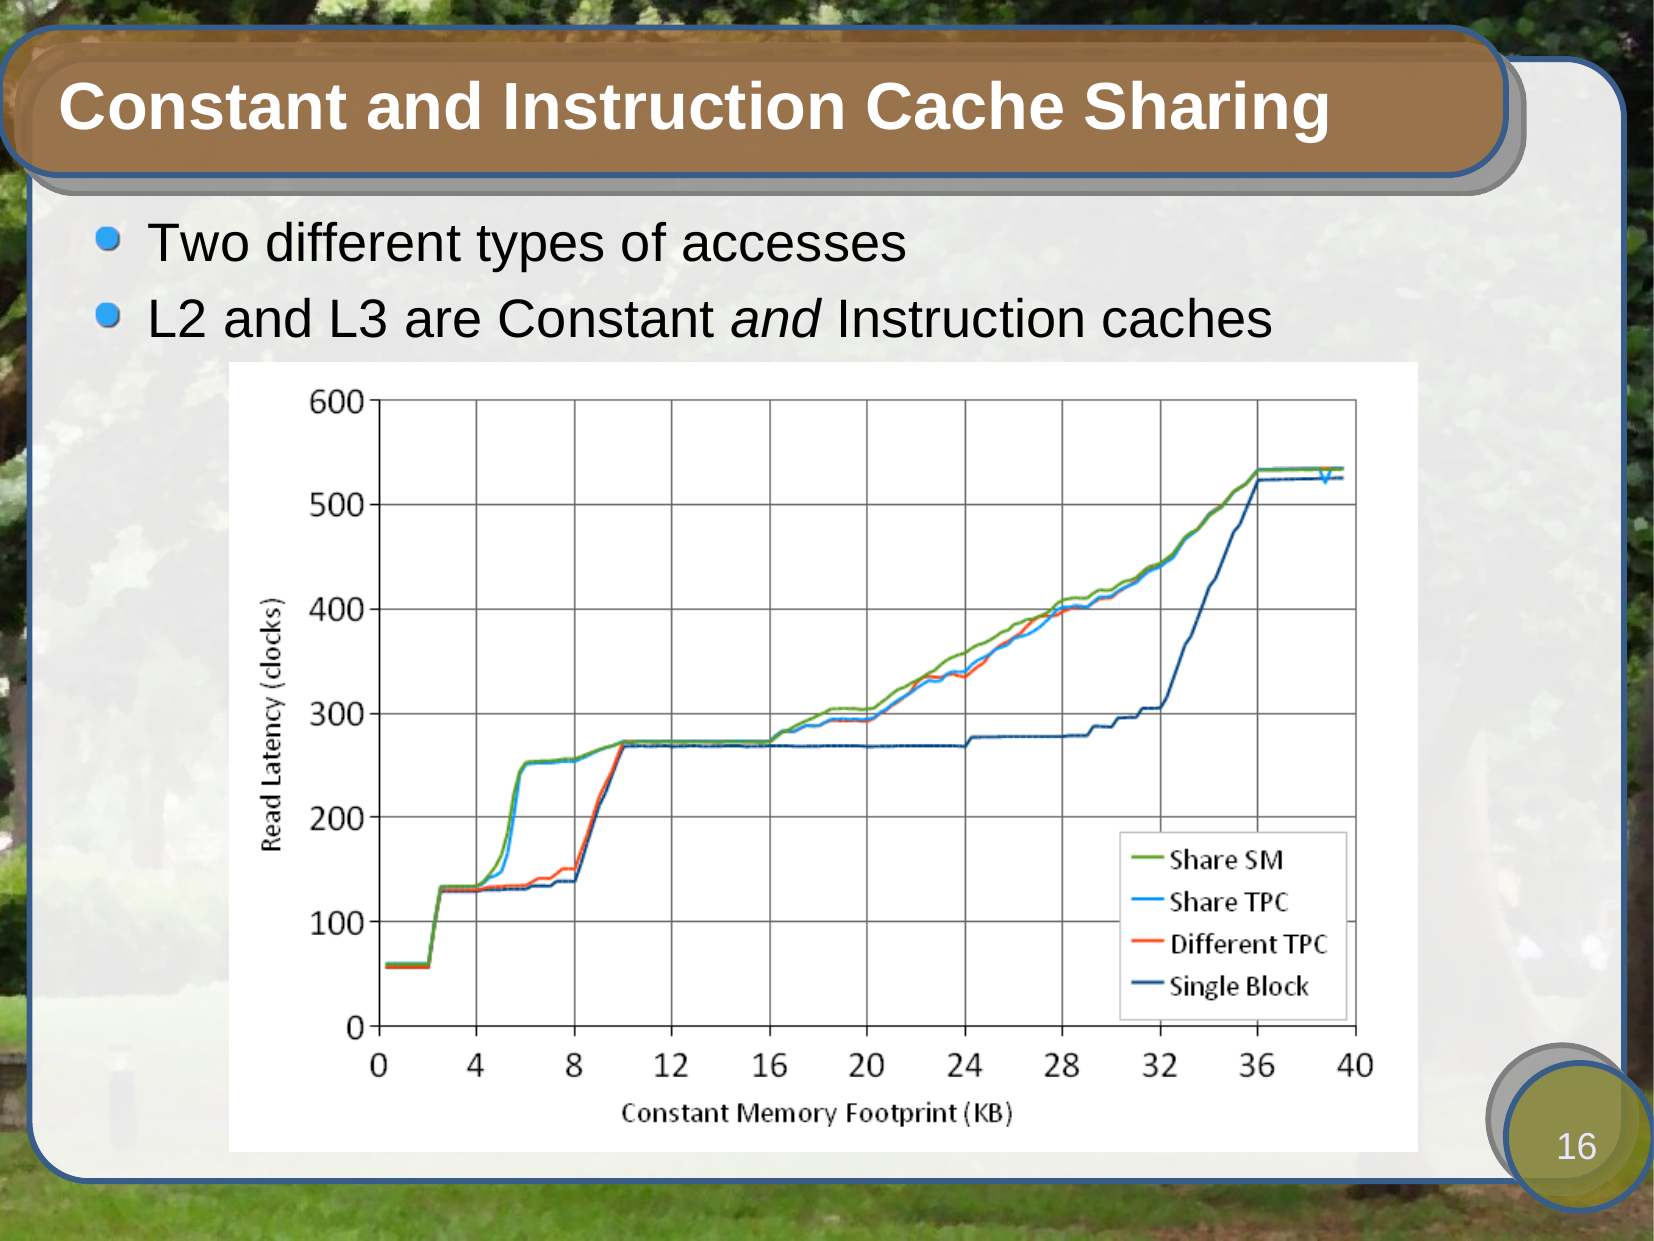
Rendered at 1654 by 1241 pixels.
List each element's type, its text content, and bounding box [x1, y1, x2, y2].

text_box [1529, 1122, 1625, 1179]
picture [229, 362, 1418, 1152]
title Constant and Instruction Cache Sharing [59, 36, 1447, 170]
list Two different types of accesses L2 and L3 are Constant and Instruction caches [59, 206, 1595, 1137]
